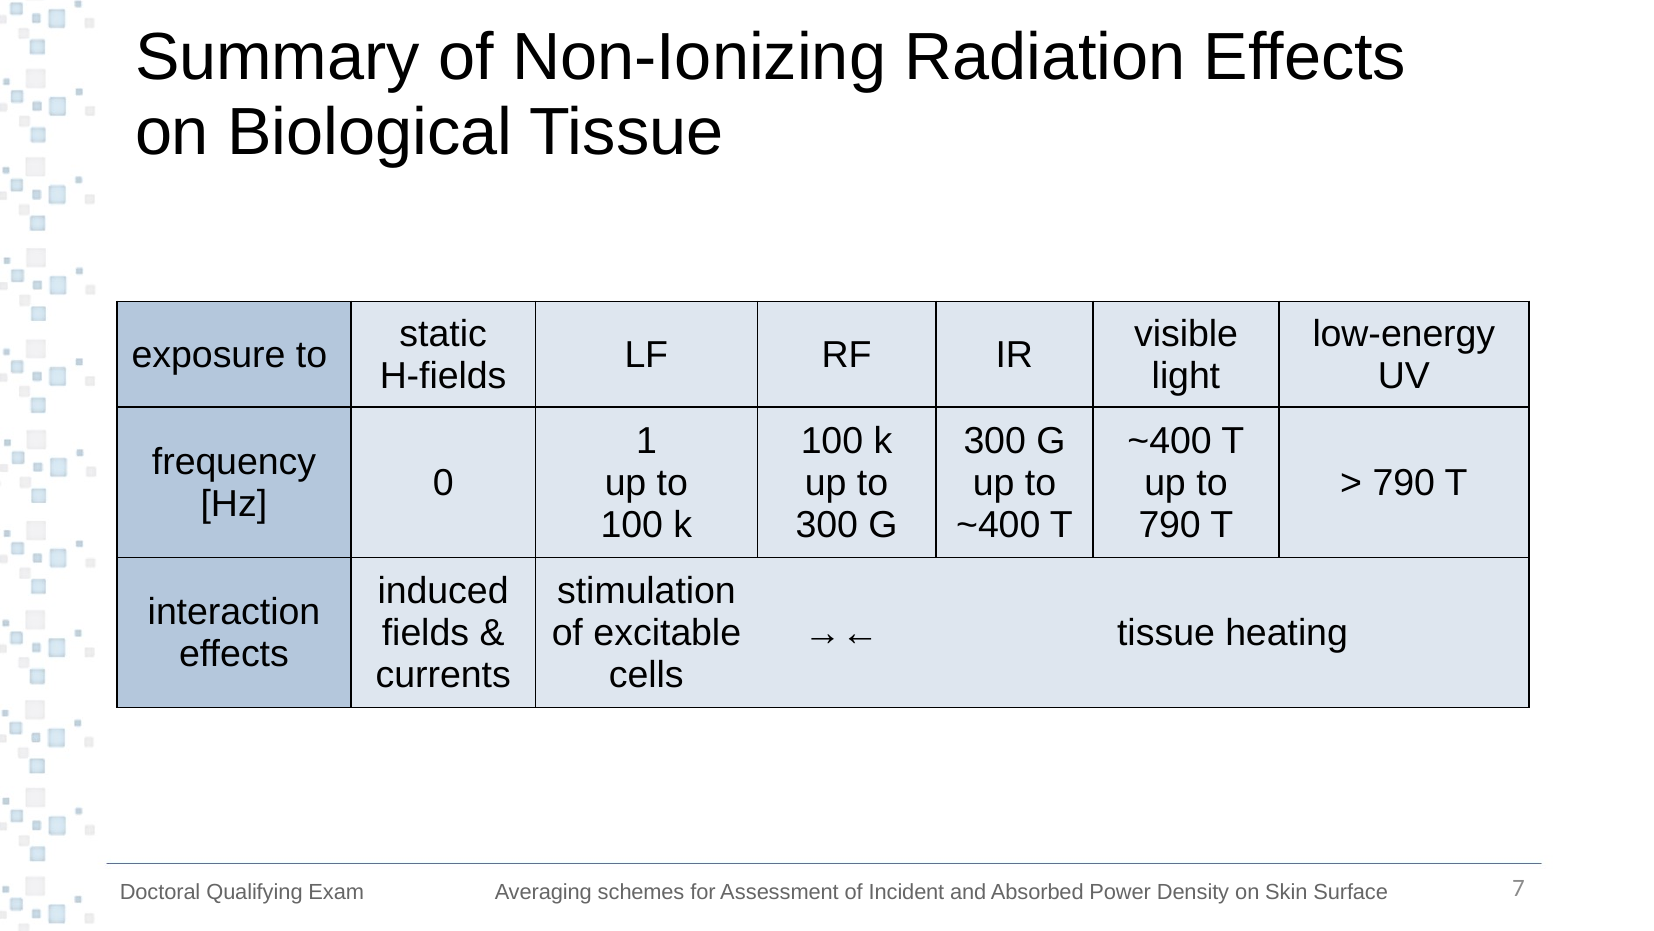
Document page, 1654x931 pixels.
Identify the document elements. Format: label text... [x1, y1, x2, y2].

table_header RF [758, 302, 935, 406]
table_cell 100 k up to 300 G [758, 408, 935, 557]
table_header visible light [1094, 302, 1278, 406]
text_box Doctoral Qualifying Exam Averaging schemes for Assessment of Incident and Absorbed Power Density on Skin Surface [105, 869, 1516, 911]
table_cell induced fields & currents [352, 558, 535, 707]
table_cell →← [758, 558, 936, 707]
picture [0, 0, 1654, 931]
table_cell frequency [Hz] [118, 408, 350, 557]
table_cell > 790 T [1280, 408, 1528, 557]
table_cell tissue heating [936, 558, 1528, 707]
table_header LF [536, 302, 757, 406]
title Summary of Non-Ionizing Radiation Effects on Biological Tissue [135, 18, 1571, 169]
table_cell 1 up to 100 k [536, 408, 757, 557]
table_cell 0 [352, 408, 535, 557]
table_header IR [937, 302, 1092, 406]
table_cell 300 G up to ~400 T [937, 408, 1092, 557]
table_header static H-fields [352, 302, 535, 406]
table_cell stimulation of excitable cells [536, 558, 758, 707]
table_header low-energy UV [1280, 302, 1528, 406]
table_cell interaction effects [118, 558, 350, 707]
table_header exposure to [118, 302, 350, 406]
table_cell ~400 T up to 790 T [1094, 408, 1278, 557]
